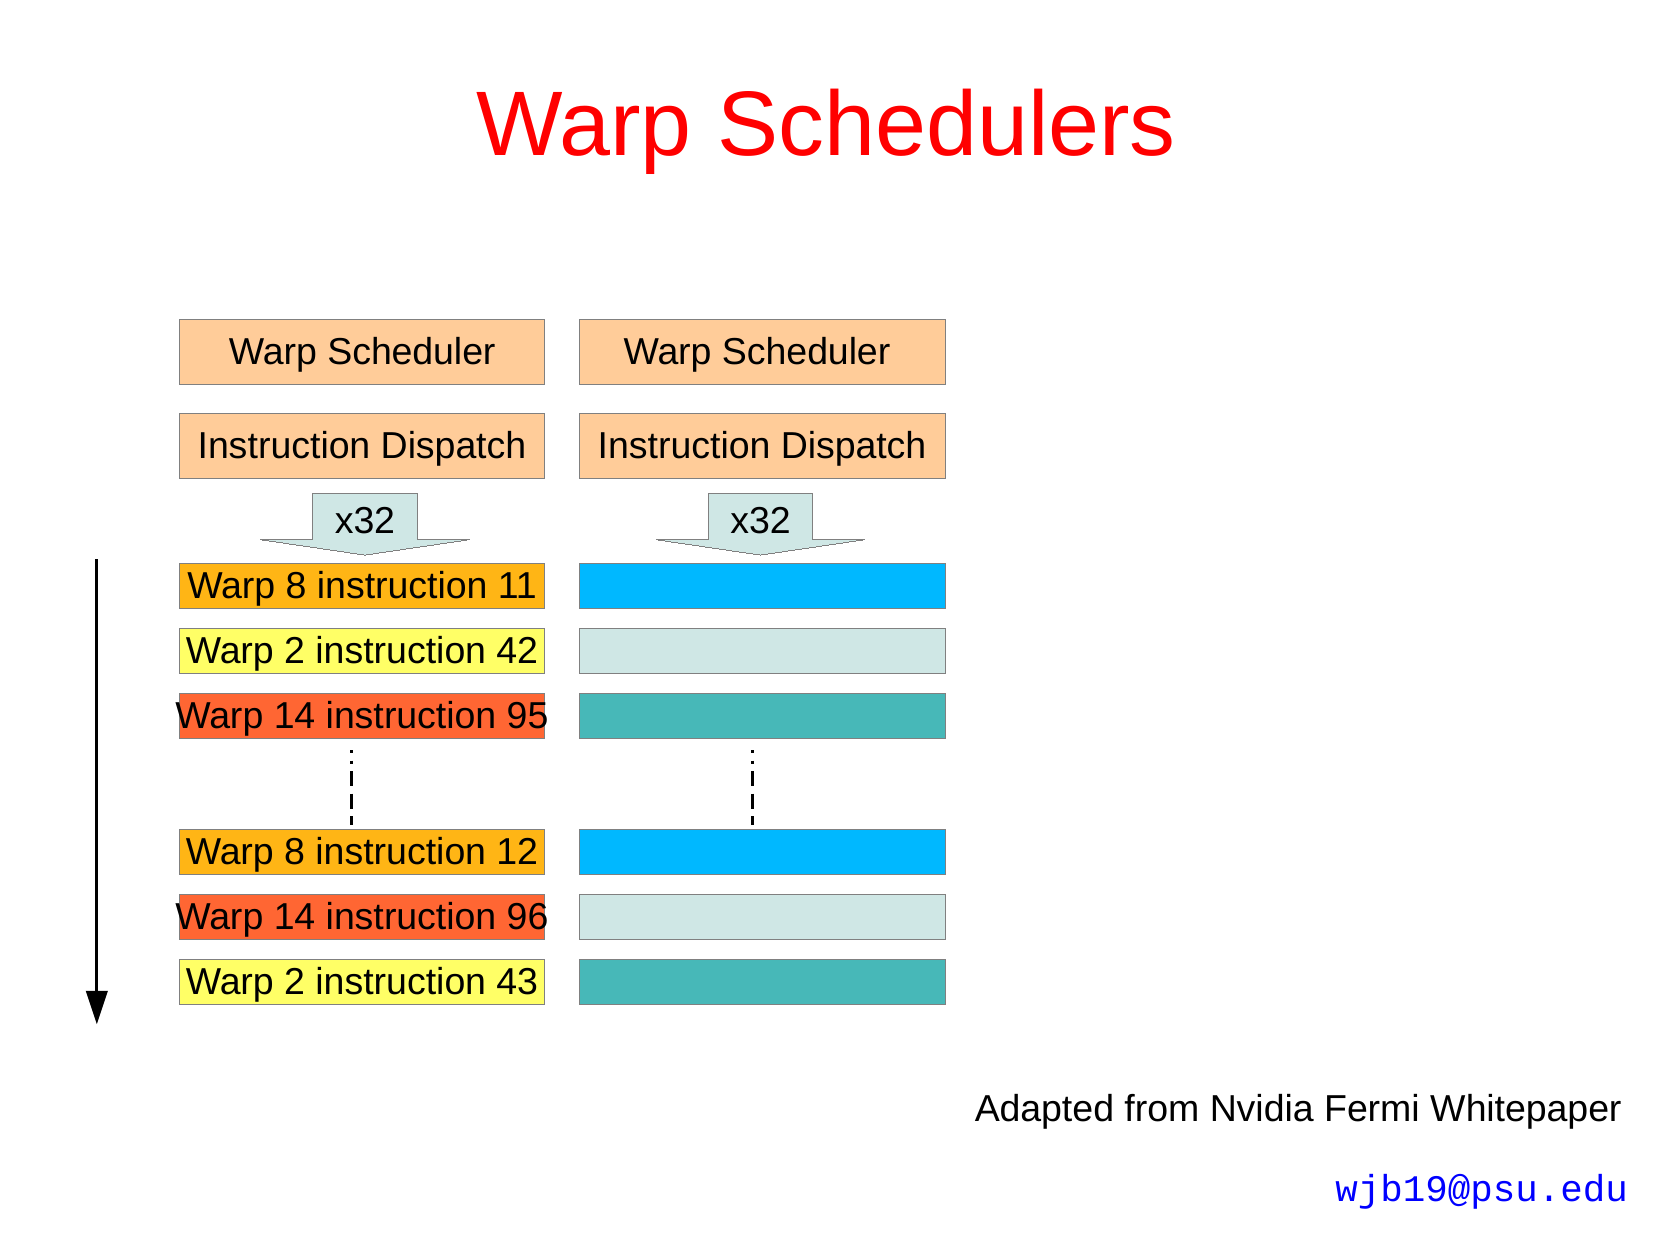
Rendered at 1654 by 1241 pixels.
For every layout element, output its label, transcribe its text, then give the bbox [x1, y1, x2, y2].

text_box Warp Scheduler [579, 319, 946, 385]
text_box Warp Scheduler [179, 319, 545, 385]
text_box Warp 2 instruction 42 [179, 628, 545, 674]
text_box [579, 628, 946, 674]
text_box Warp 14 instruction 96 [179, 894, 545, 940]
text_box [579, 894, 946, 940]
text_box x32 [656, 493, 865, 556]
text_box Instruction Dispatch [179, 413, 545, 479]
text_box [579, 959, 946, 1005]
text_box Warp 14 instruction 95 [179, 693, 545, 739]
text_box [579, 563, 946, 609]
text_box wjb19@psu.edu [1320, 1162, 1643, 1220]
text_box x32 [260, 493, 470, 556]
text_box Warp 8 instruction 12 [179, 829, 545, 875]
text_box [579, 829, 946, 875]
text_box [579, 693, 946, 739]
text_box Warp 8 instruction 11 [179, 563, 545, 609]
text_box Warp 2 instruction 43 [179, 959, 545, 1005]
text_box Instruction Dispatch [579, 413, 946, 479]
title Warp Schedulers [82, 19, 1571, 227]
text_box Adapted from Nvidia Fermi Whitepaper [960, 1080, 1637, 1137]
